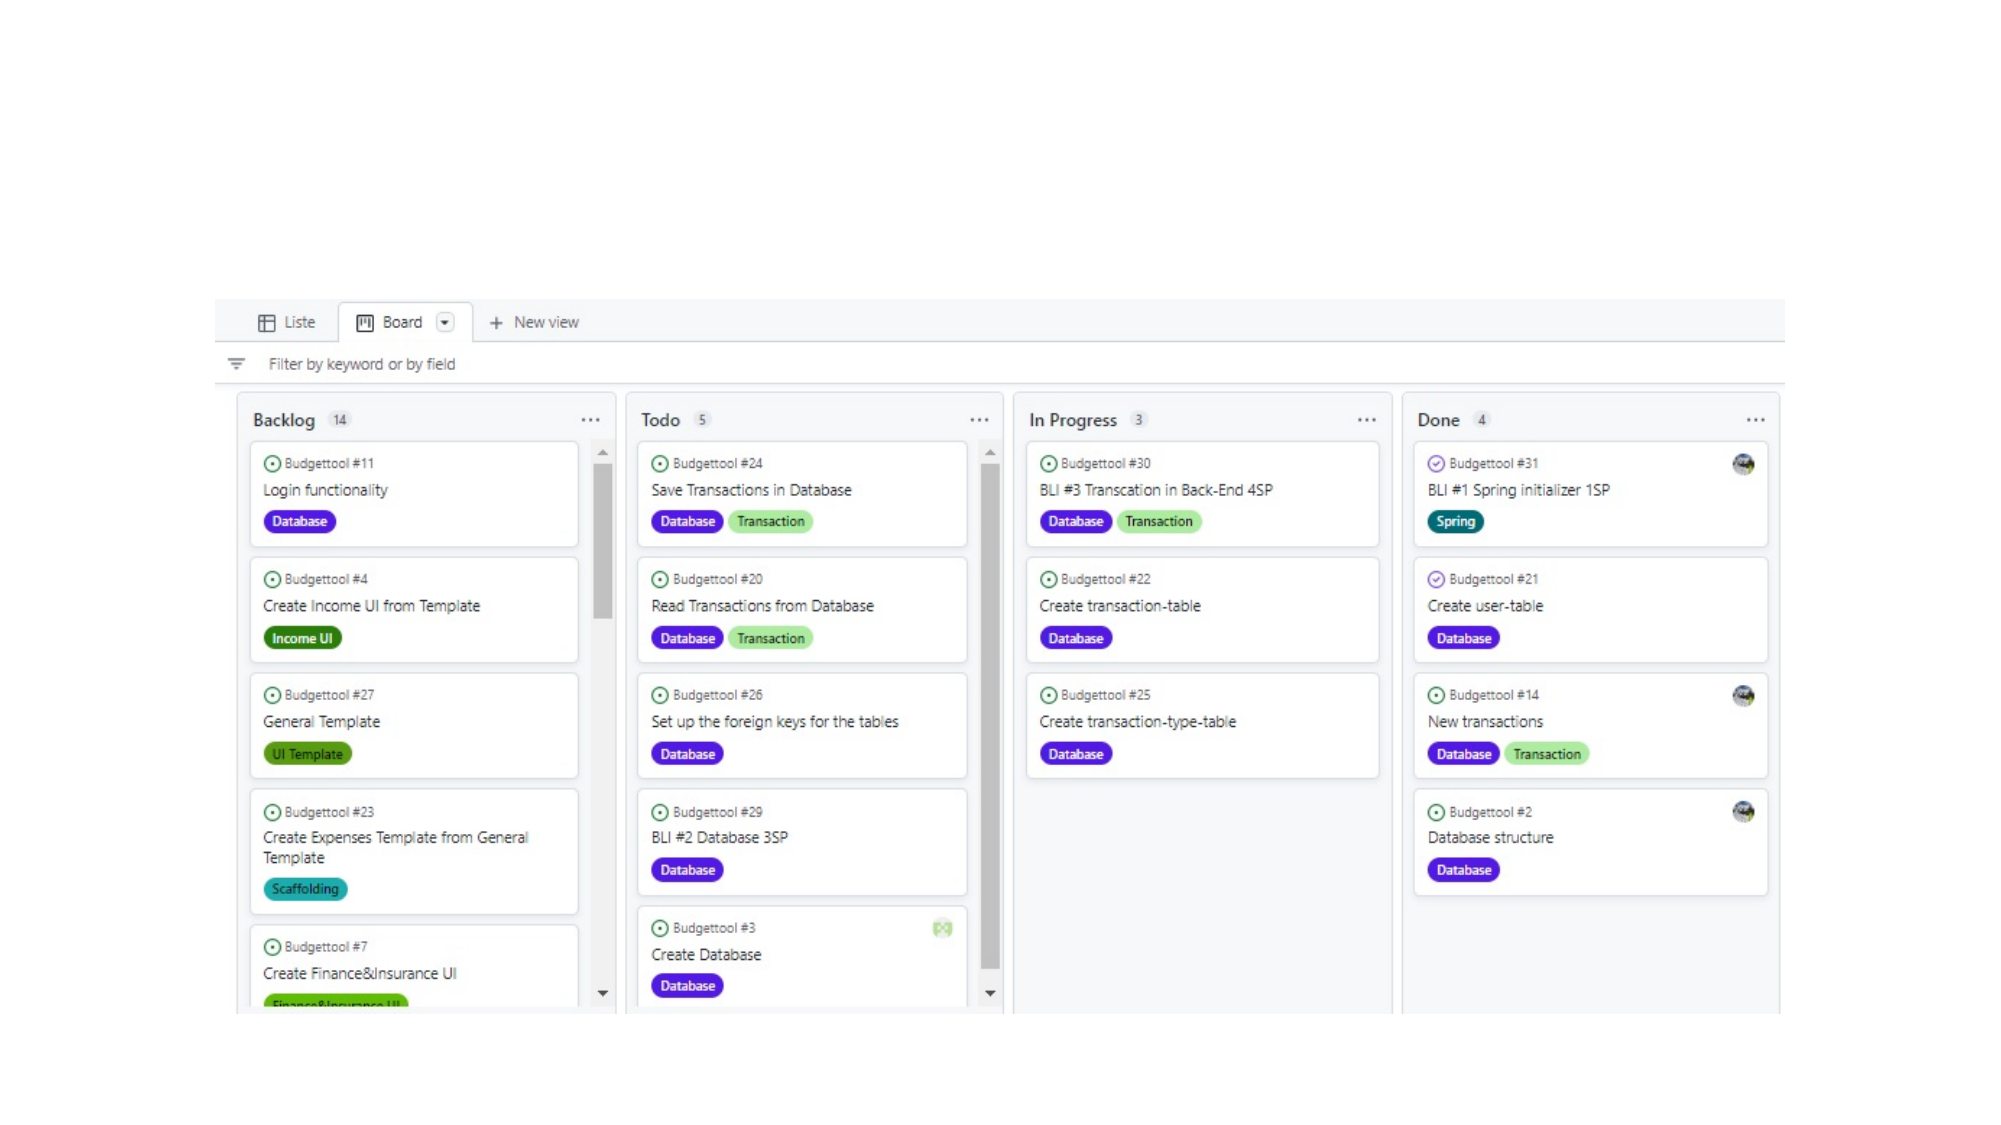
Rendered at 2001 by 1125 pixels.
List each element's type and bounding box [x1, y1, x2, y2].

picture [215, 299, 1785, 1014]
